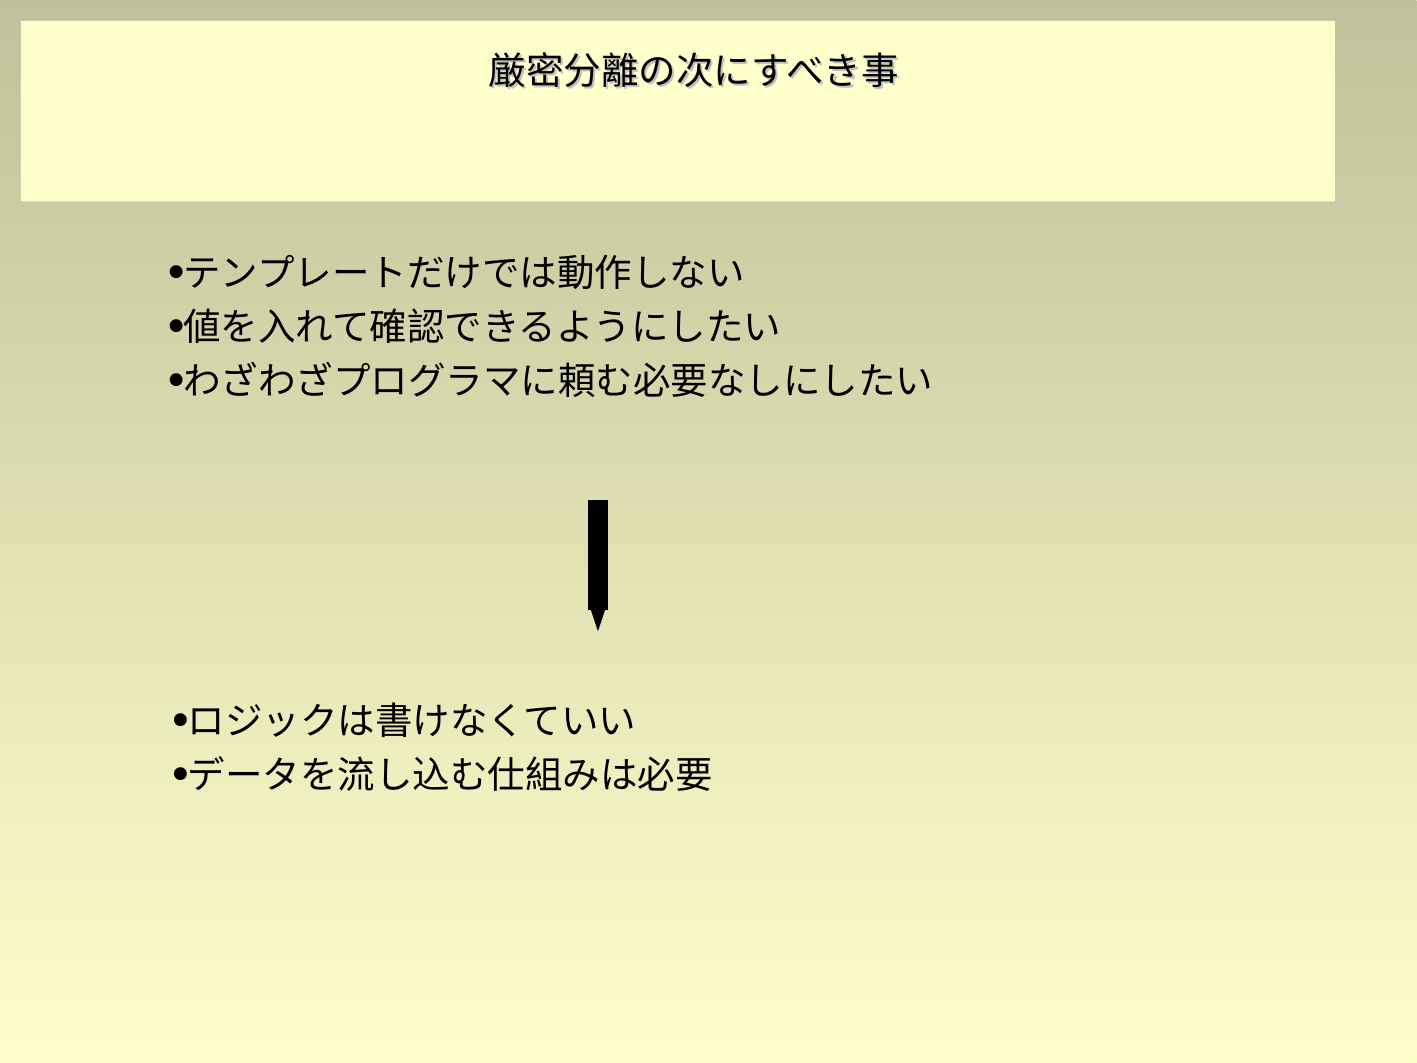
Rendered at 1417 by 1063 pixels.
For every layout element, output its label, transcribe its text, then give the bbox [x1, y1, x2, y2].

text_box ロジックは書けなくていい データを流し込む仕組みは必要 [158, 683, 1098, 940]
text_box 厳密分離の次にすべき事 [22, 33, 1365, 180]
text_box [20, 20, 1335, 202]
text_box テンプレートだけでは動作しない 値を入れて確認できるようにしたい わざわざプログラマに頼む必要なしにしたい [154, 235, 1267, 448]
